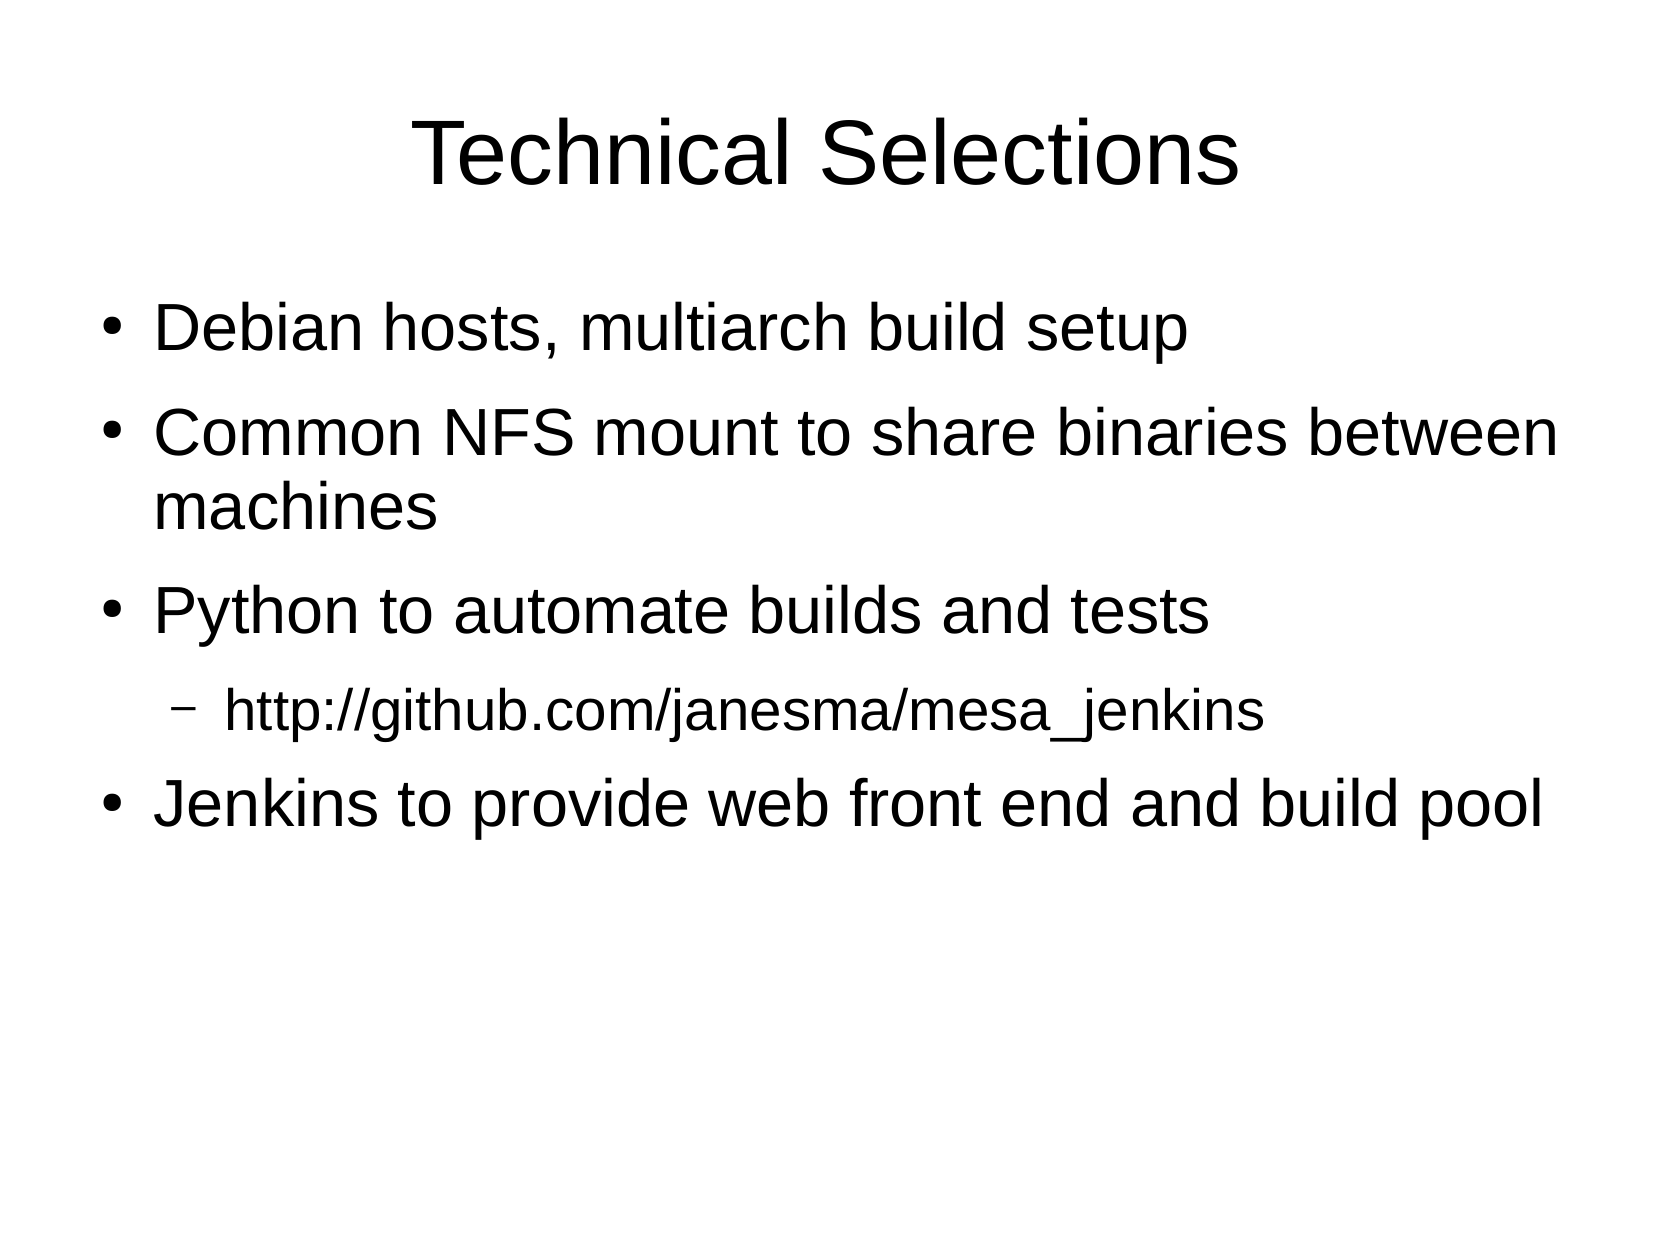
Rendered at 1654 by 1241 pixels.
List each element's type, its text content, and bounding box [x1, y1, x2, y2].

list Debian hosts, multiarch build setup Common NFS mount to share binaries between machines Python to automate builds and tests http://github.com/janesma/mesa_jenkins Jenkins to provide web front end and build pool [82, 290, 1571, 1010]
title Technical Selections [82, 49, 1571, 257]
